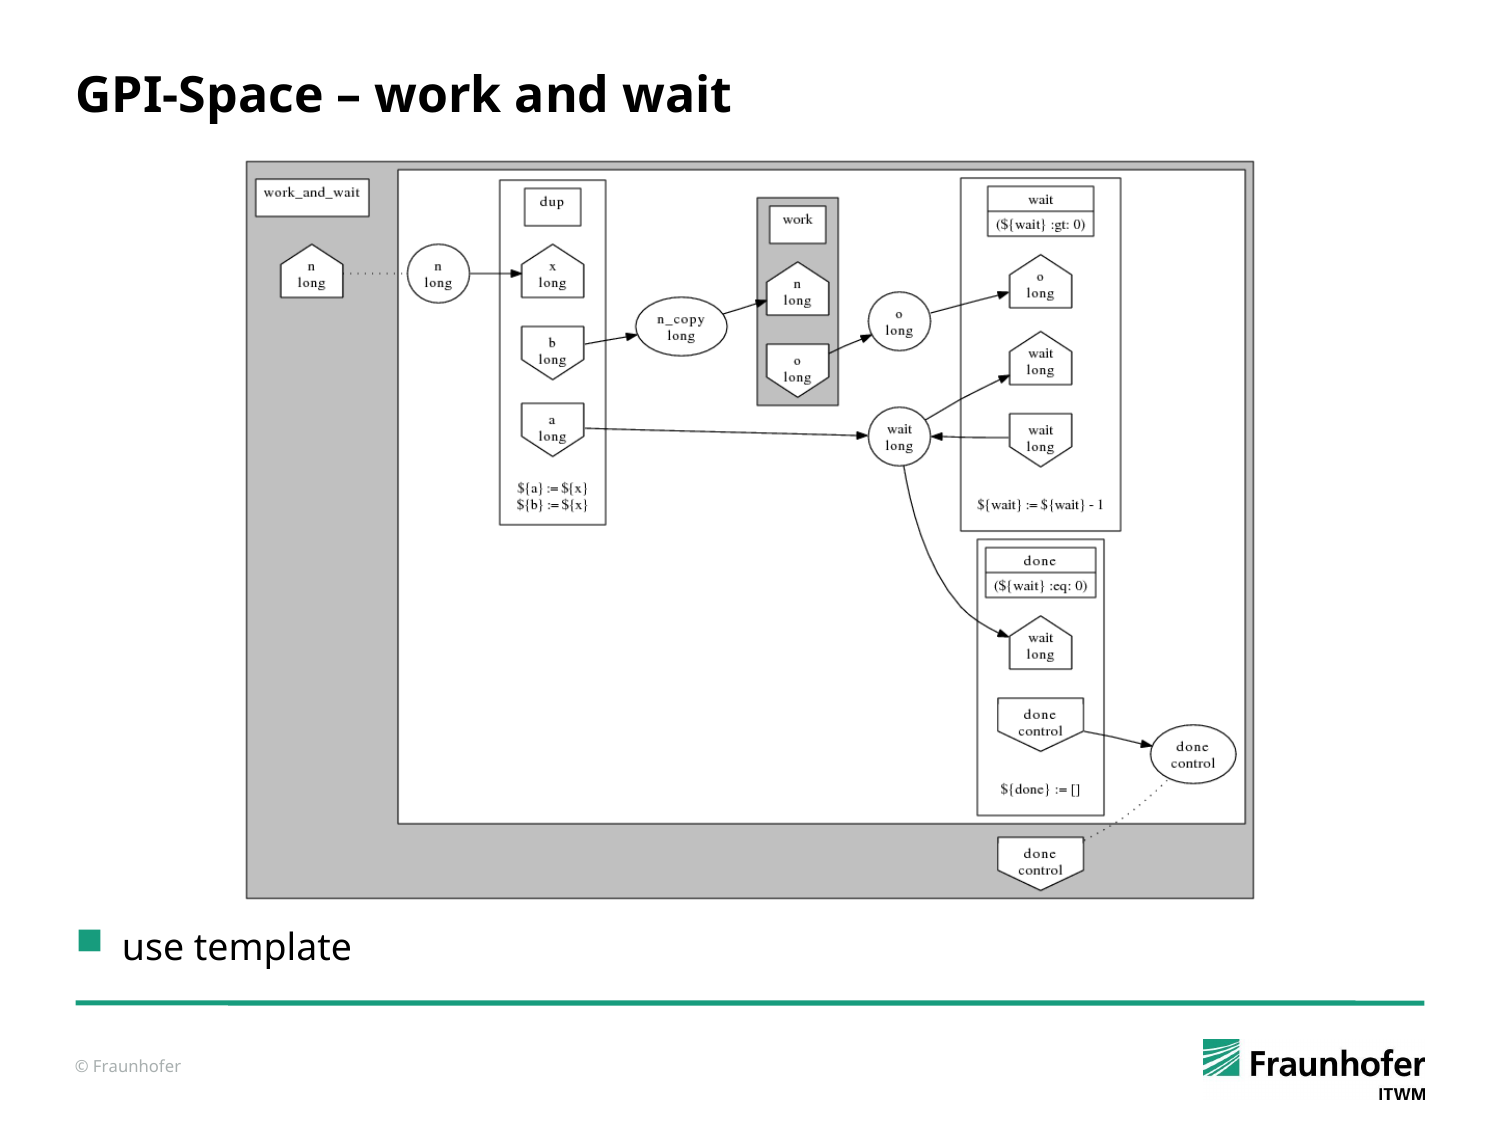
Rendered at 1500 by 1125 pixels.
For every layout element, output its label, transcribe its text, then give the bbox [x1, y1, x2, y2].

picture [1203, 1039, 1425, 1100]
picture [234, 149, 1266, 911]
text_box GPI-Space – work and wait [75, 62, 1425, 183]
text_box use template [75, 922, 1425, 1037]
